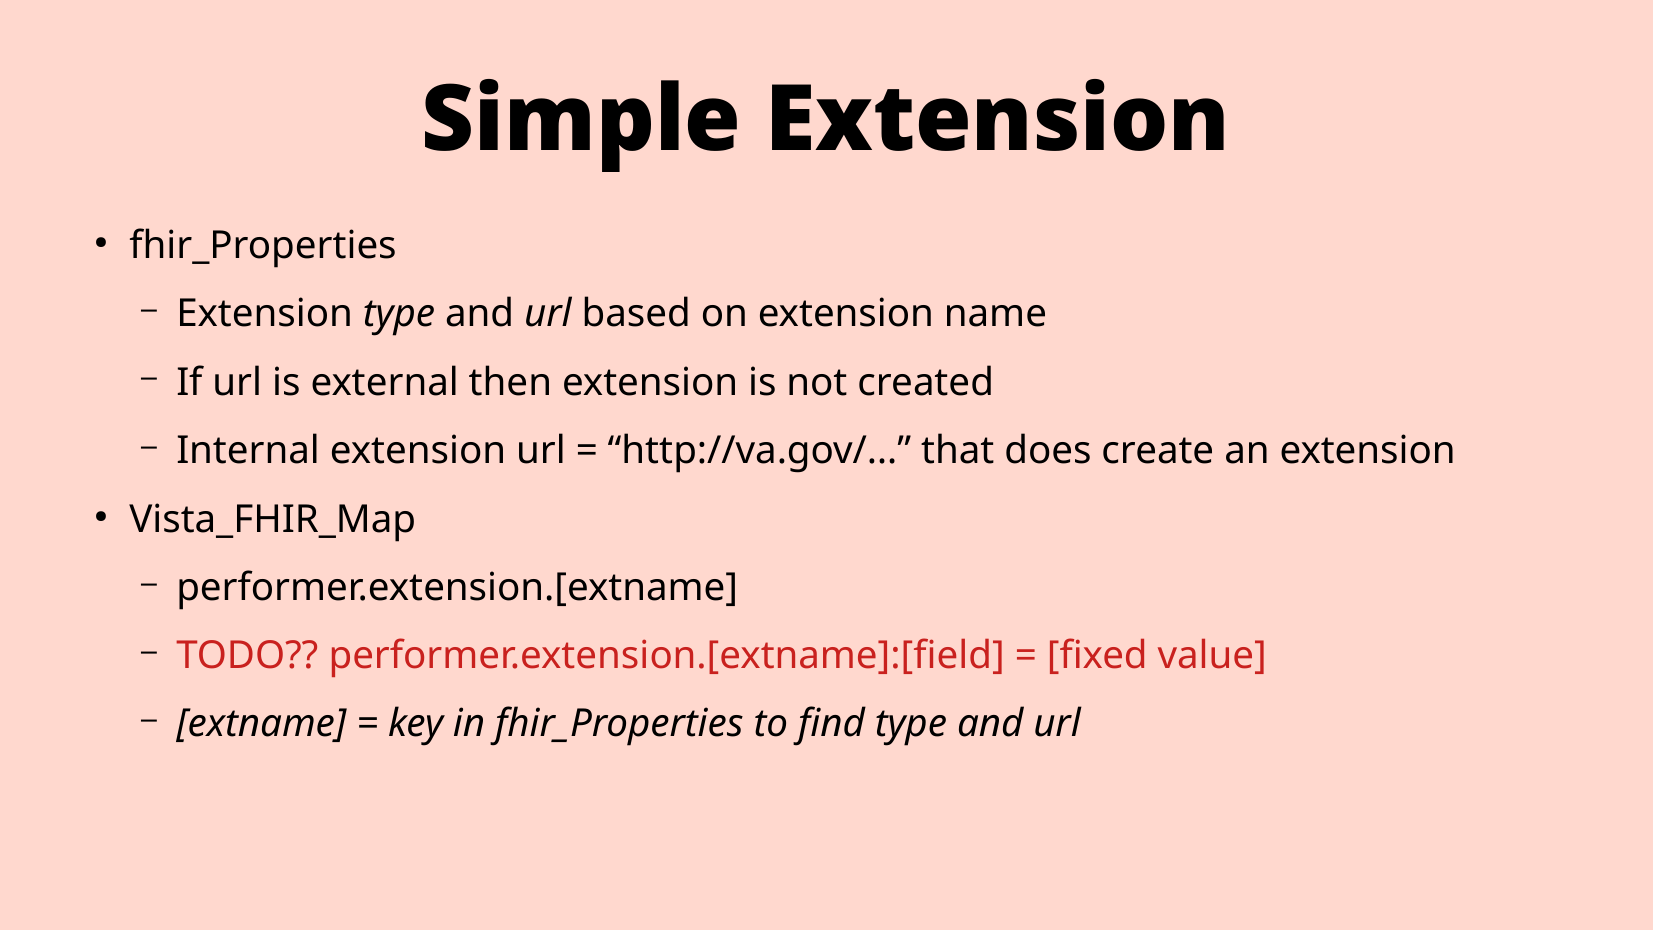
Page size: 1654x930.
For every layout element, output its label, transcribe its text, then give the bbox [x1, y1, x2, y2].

list fhir_Properties Extension type and url based on extension name If url is external then extension is not created Internal extension url = “http://va.gov/…” that does create an extension Vista_FHIR_Map performer.extension.[extname] TODO?? performer.extension.[extname]:[field] = [fixed value] [extname] = key in fhir_Properties to find type and url [82, 217, 1571, 757]
title Simple Extension [82, 37, 1571, 193]
